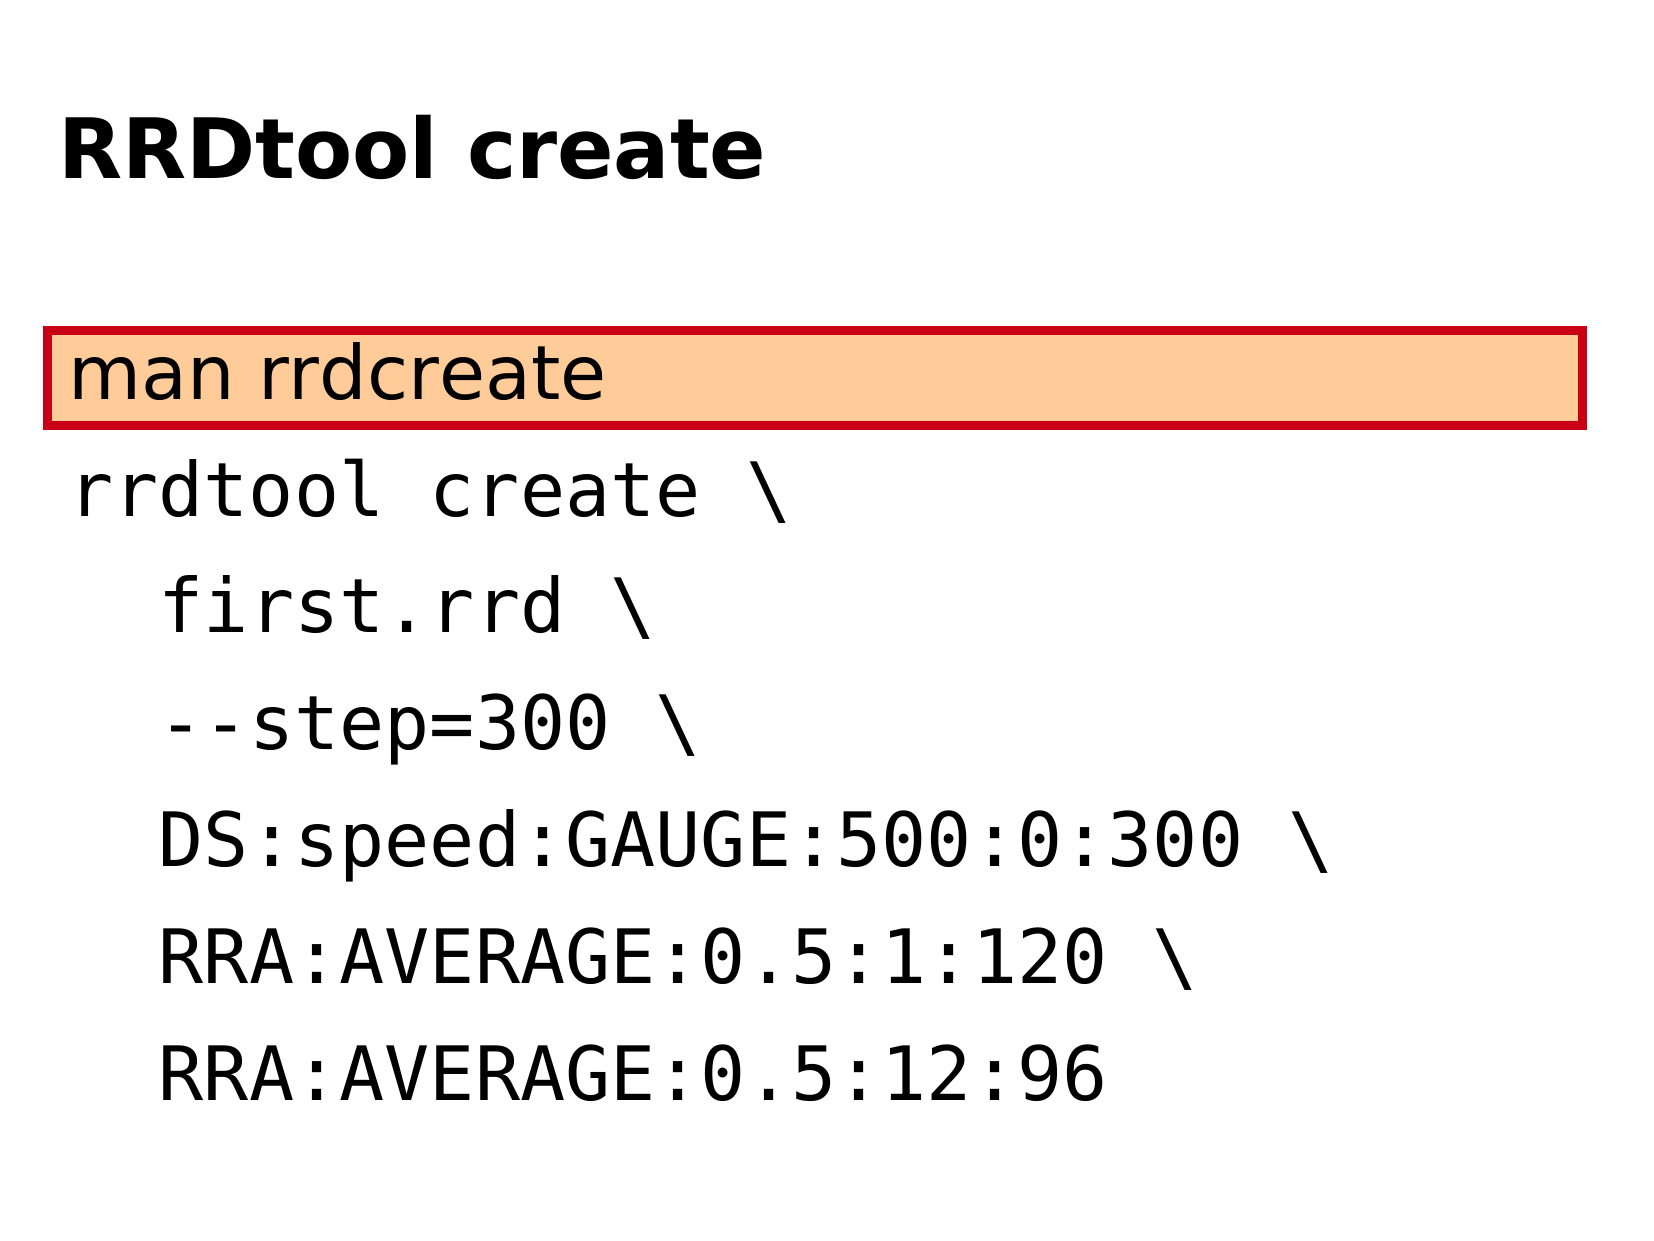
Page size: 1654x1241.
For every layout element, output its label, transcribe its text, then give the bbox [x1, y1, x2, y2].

text_box [1571, 330, 1583, 426]
list man rrdcreate rrdtool create \ first.rrd \ --step=300 \ DS:speed:GAUGE:500:0:300 \ RRA:AVERAGE:0.5:1:120 \ RRA:AVERAGE:0.5:12:96 [50, 329, 1571, 1119]
title RRDtool create [59, 75, 1607, 225]
